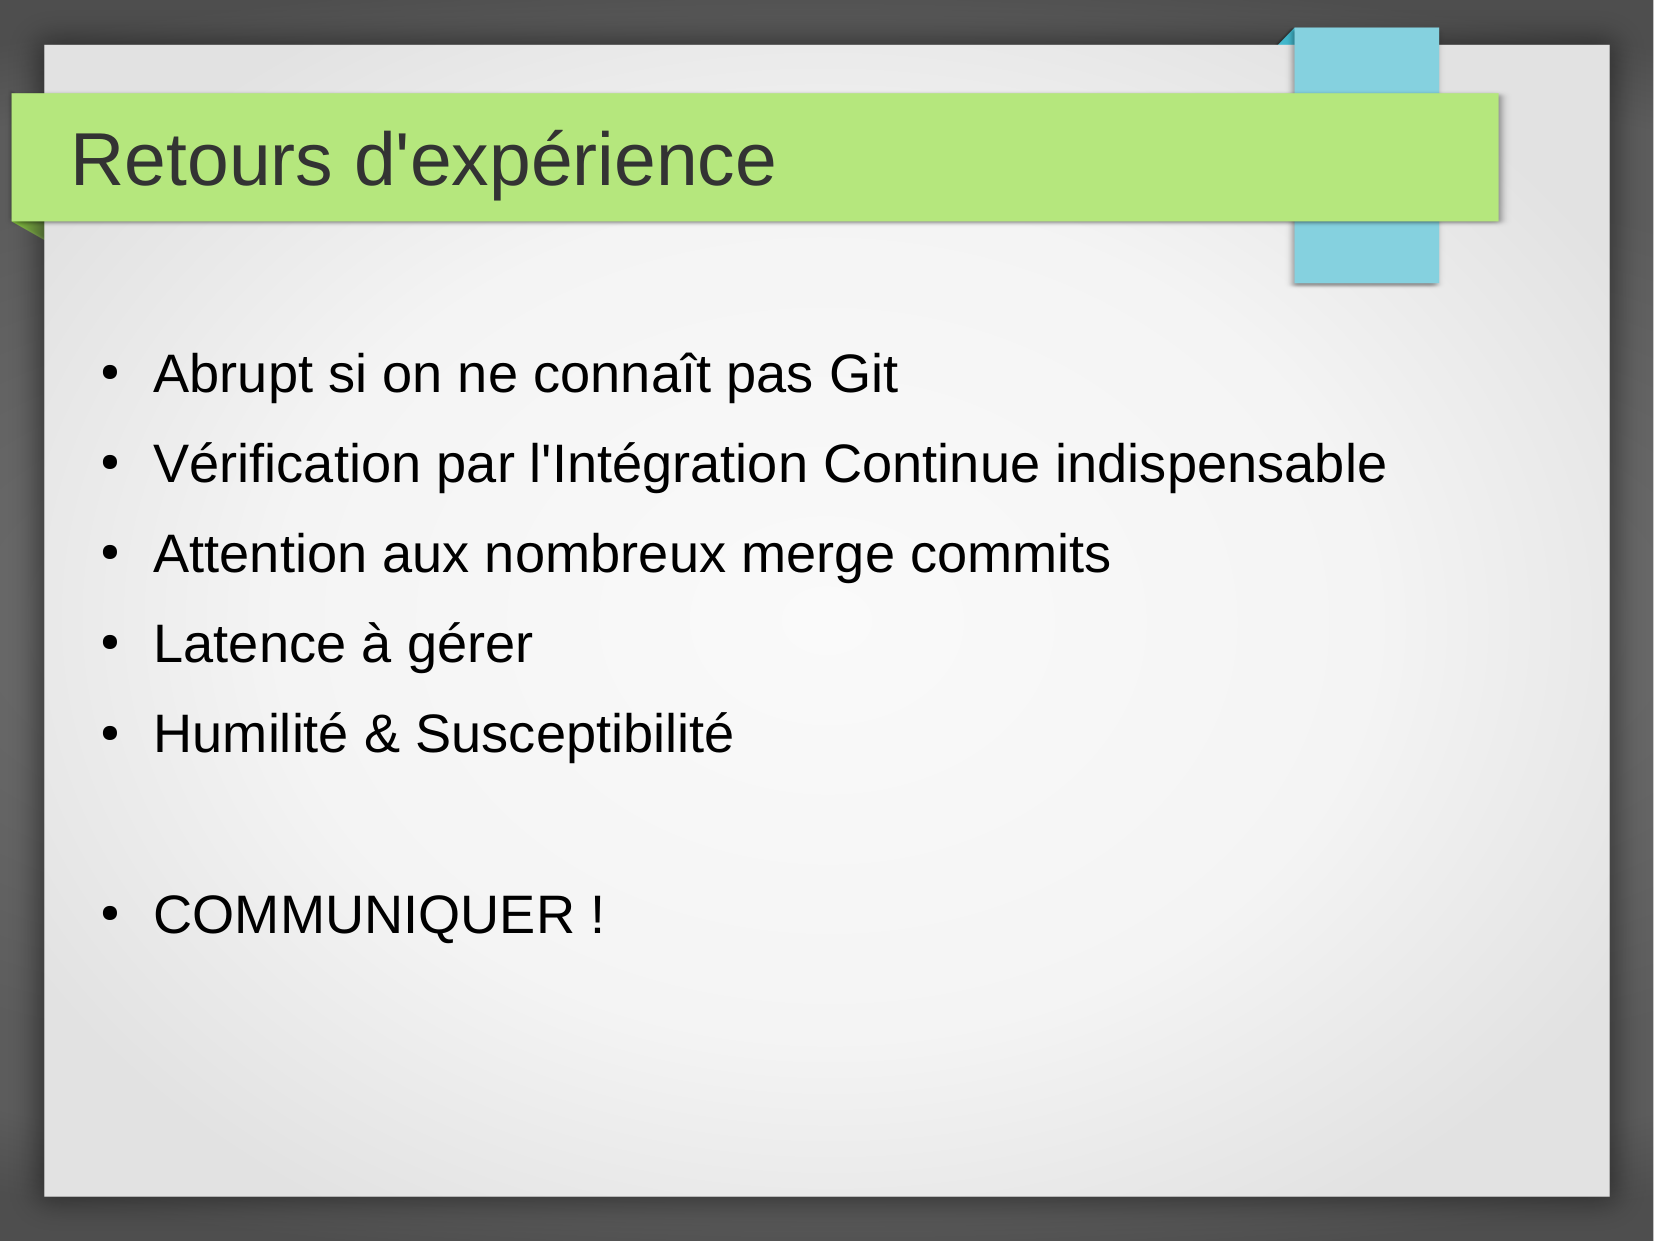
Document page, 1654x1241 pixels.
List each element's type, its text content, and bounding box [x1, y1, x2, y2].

picture [0, 0, 1654, 1241]
list Abrupt si on ne connaît pas Git Vérification par l'Intégration Continue indispensable Attention aux nombreux merge commits Latence à gérer Humilité & Susceptibilité COMMUNIQUER ! [82, 343, 1538, 1063]
title Retours d'expérience [70, 106, 1229, 213]
